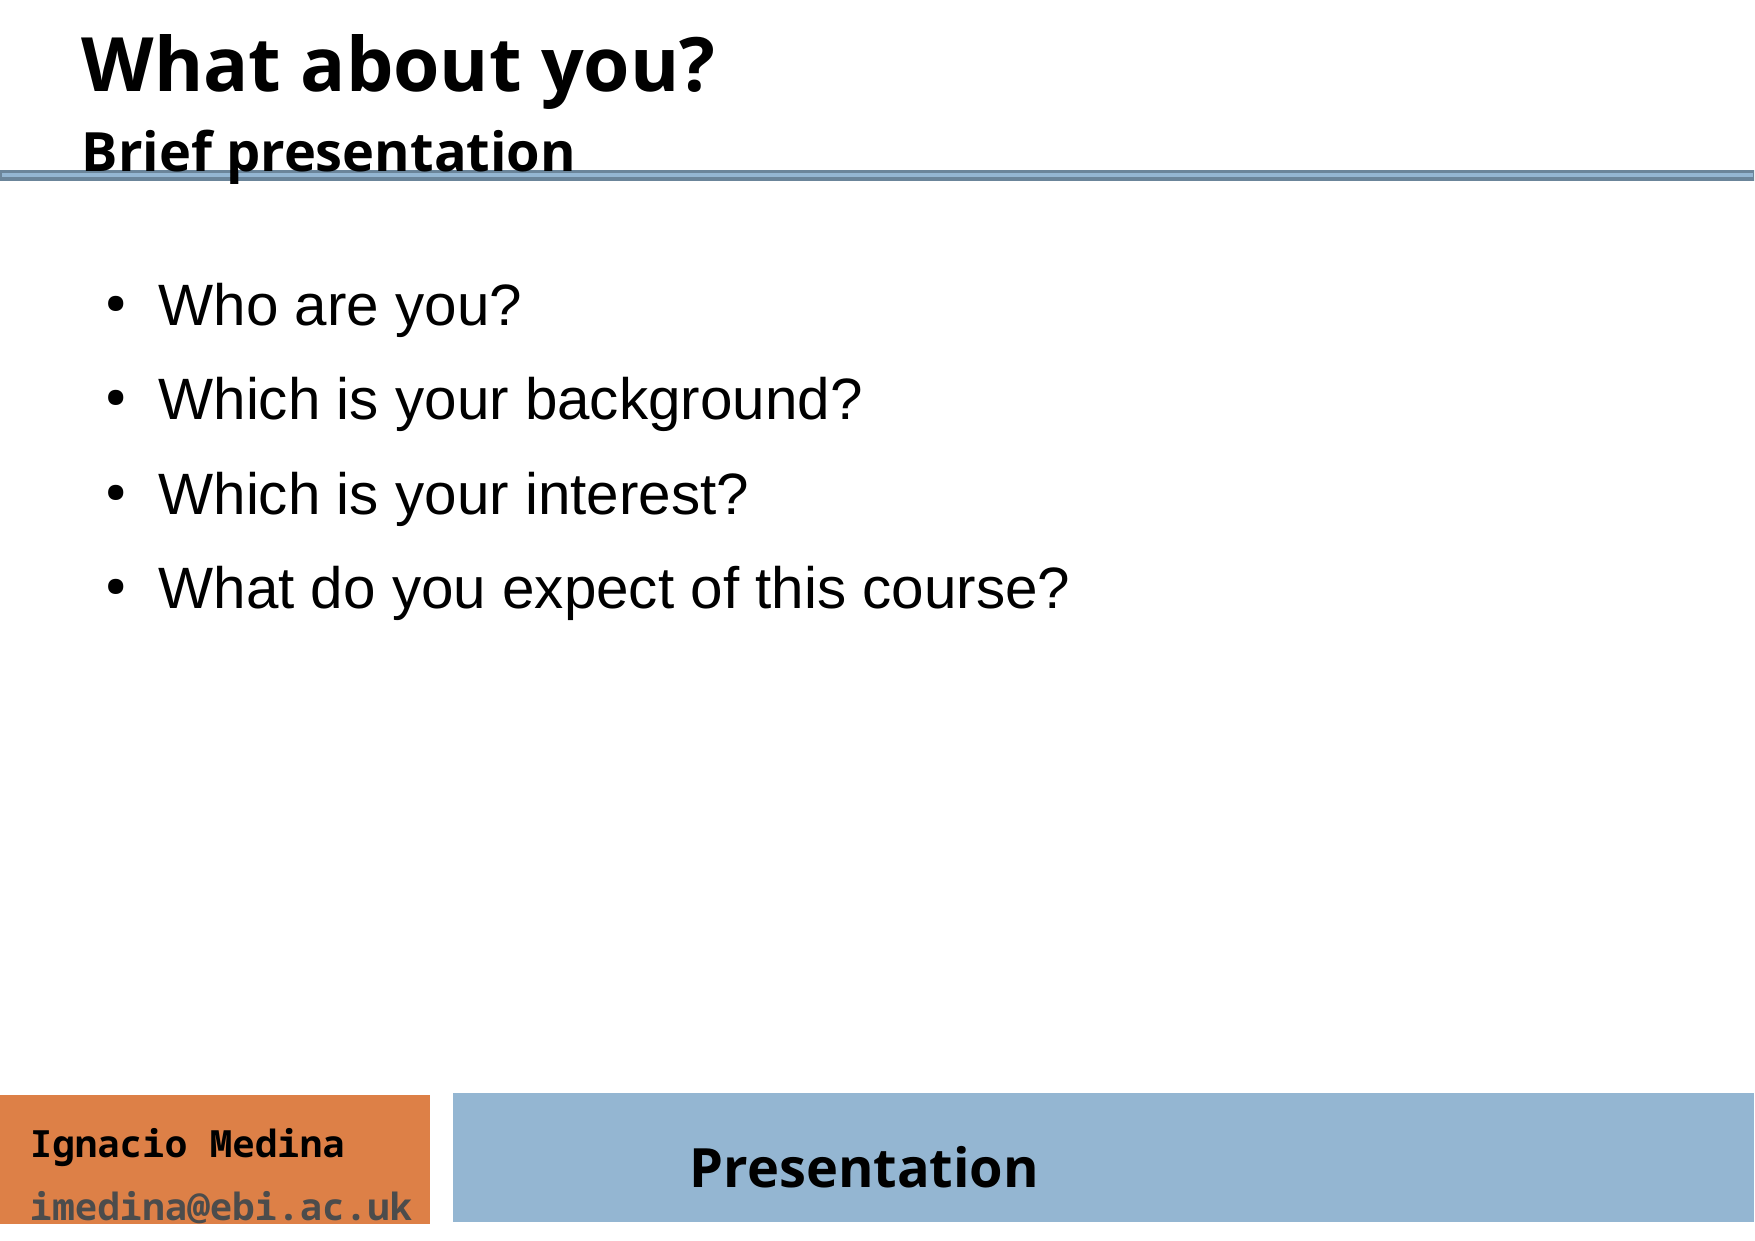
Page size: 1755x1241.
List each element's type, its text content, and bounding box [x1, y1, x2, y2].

text_box Ignacio Medina imedina@ebi.ac.uk [15, 1110, 436, 1224]
text_box What about you? Brief presentation [67, 3, 1688, 169]
text_box [238, 171, 1754, 179]
list Who are you? Which is your background? Which is your interest? What do you expect of this course? [87, 272, 1632, 992]
text_box Presentation [675, 1122, 1726, 1201]
text_box [0, 171, 230, 179]
